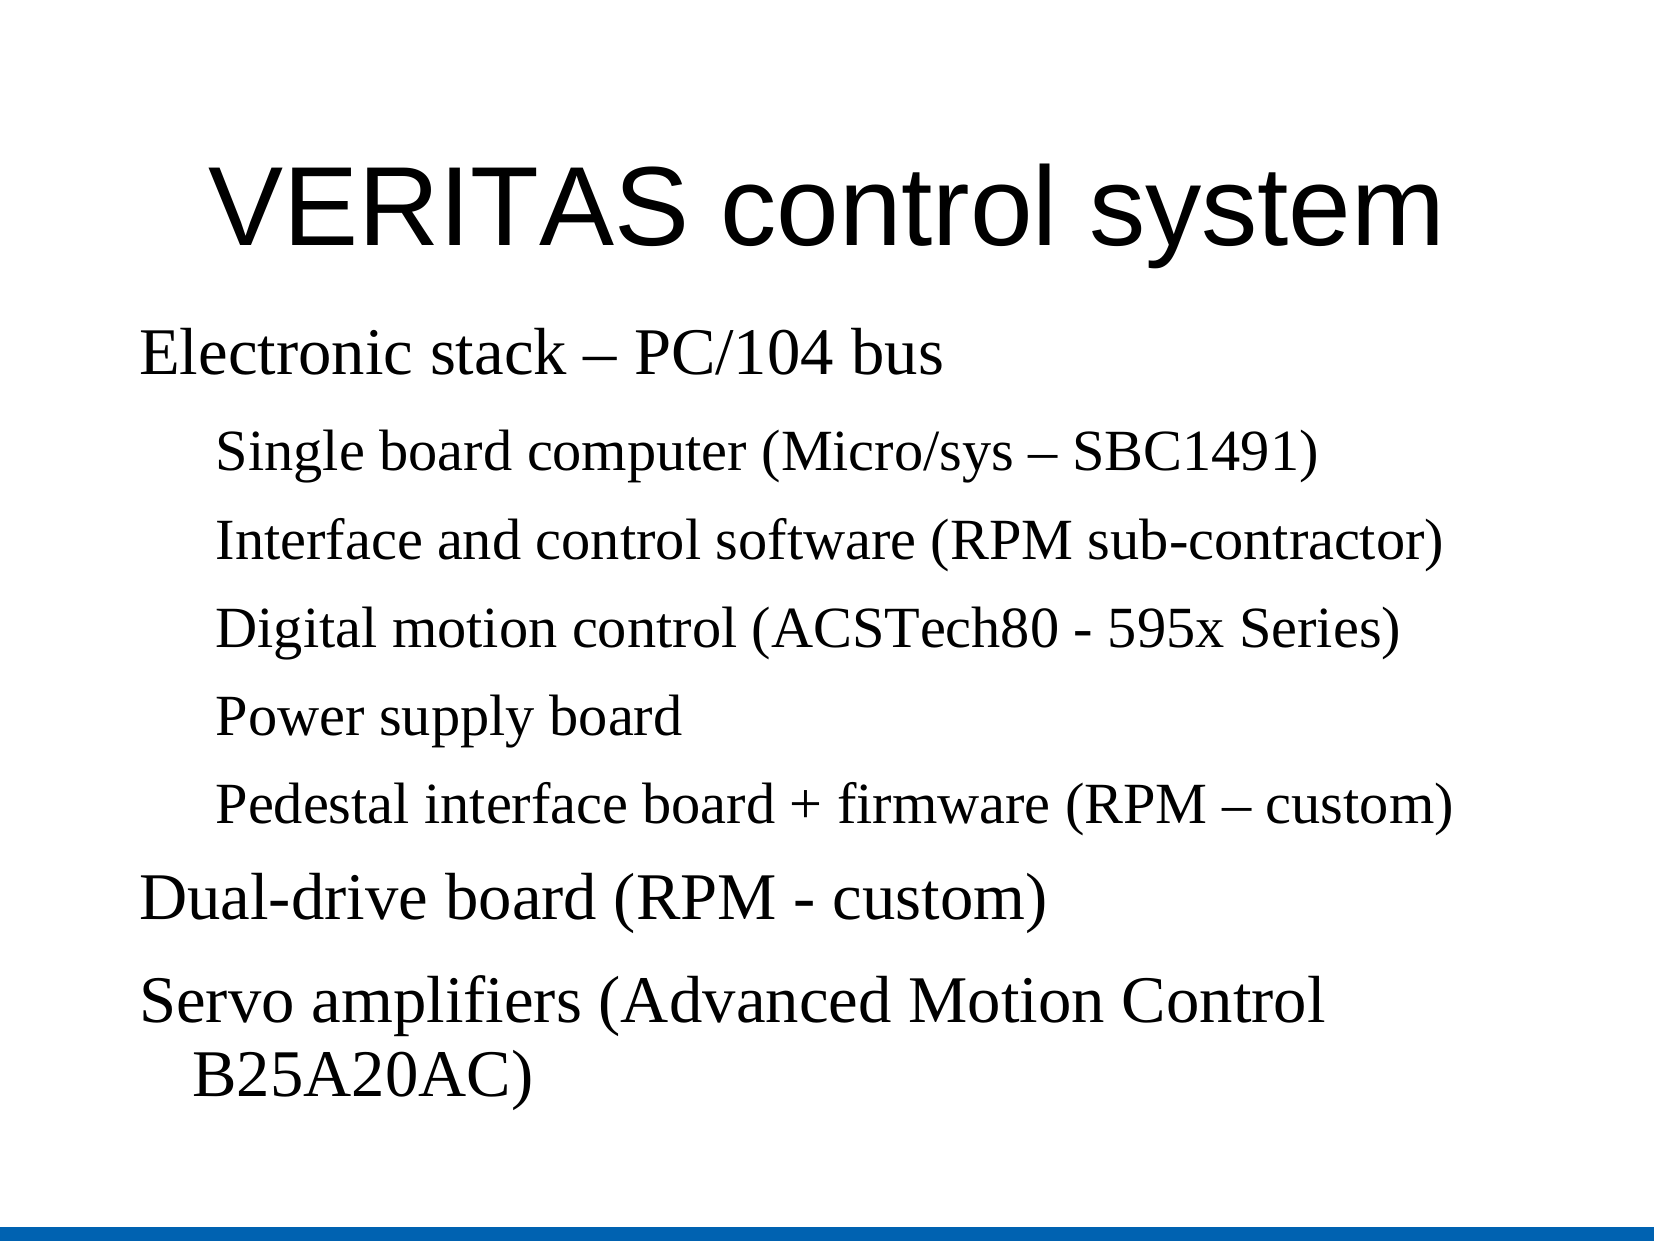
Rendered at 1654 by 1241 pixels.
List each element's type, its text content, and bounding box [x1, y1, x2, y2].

list Electronic stack – PC/104 bus Single board computer (Micro/sys – SBC1491) Interface and control software (RPM sub-contractor) Digital motion control (ACSTech80 - 595x Series) Power supply board Pedestal interface board + firmware (RPM – custom) Dual-drive board (RPM - custom) Servo amplifiers (Advanced Motion Control B25A20AC) [121, 315, 1533, 1169]
title VERITAS control system [121, 102, 1533, 311]
